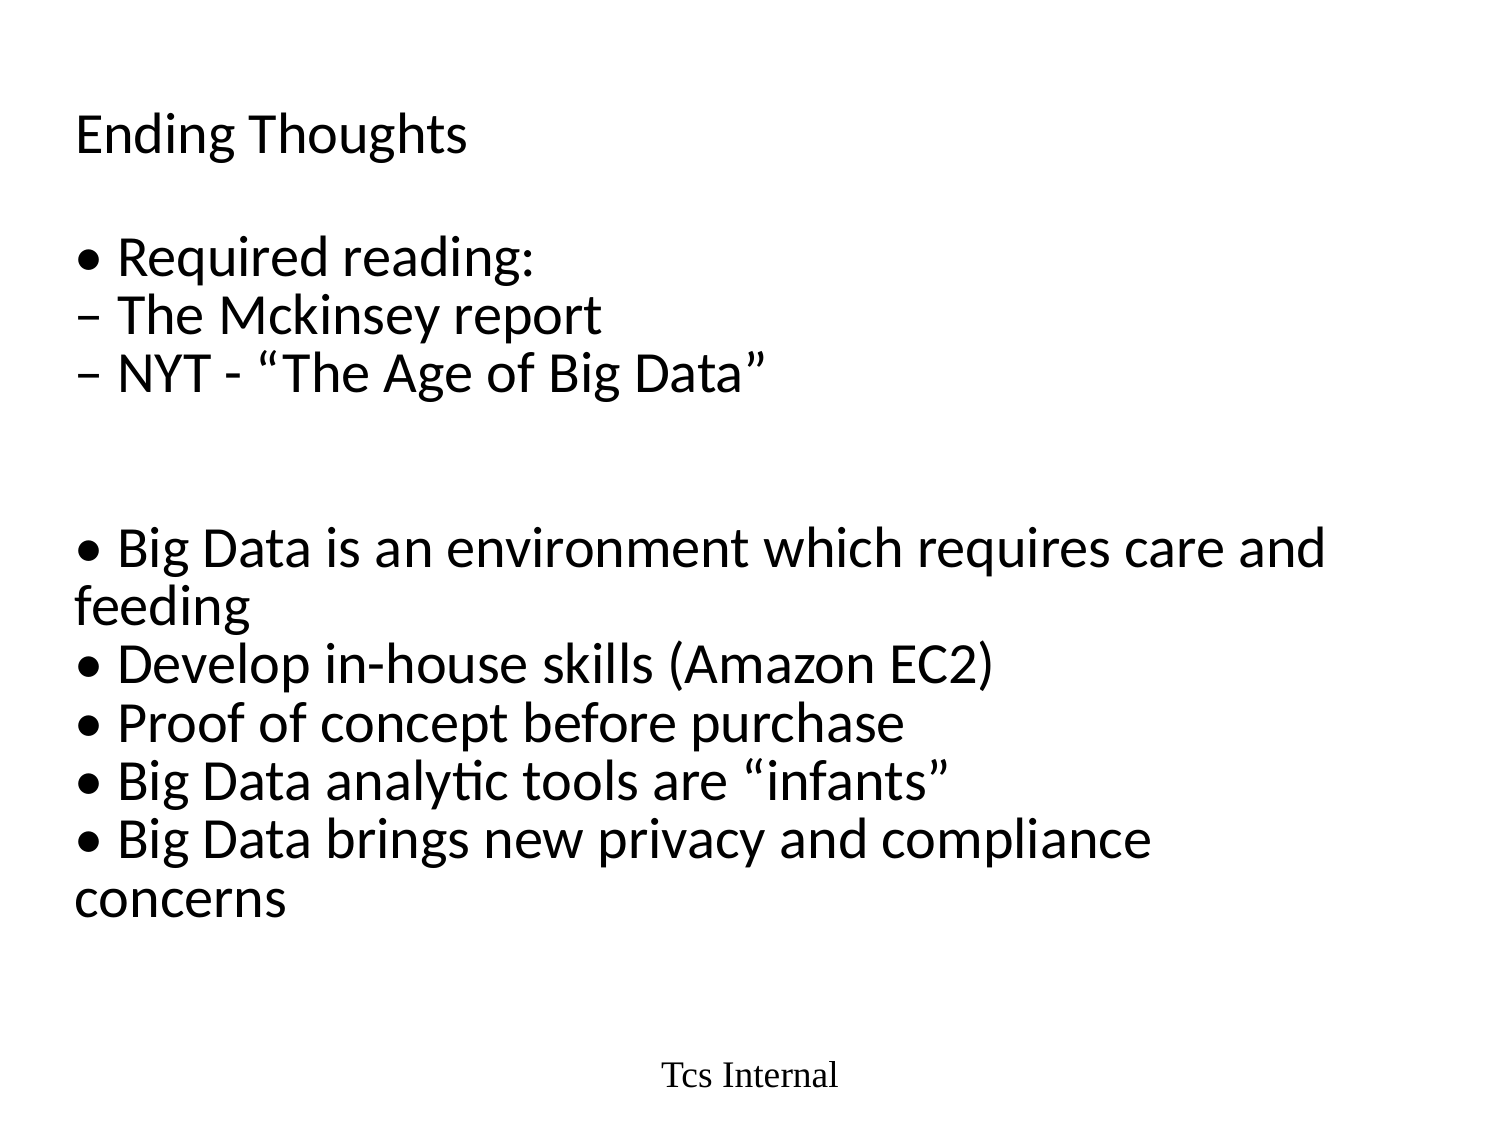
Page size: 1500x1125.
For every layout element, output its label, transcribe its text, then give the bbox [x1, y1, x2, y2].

text_box • Required reading: – The Mckinsey report – NYT - “The Age of Big Data” • Big Data is an environment which requires care and feeding • Develop in-house skills (Amazon EC2) • Proof of concept before purchase • Big Data analytic tools are “infants” • Big Data brings new privacy and compliance concerns [60, 224, 1381, 1096]
title Ending Thoughts [75, 45, 1425, 233]
